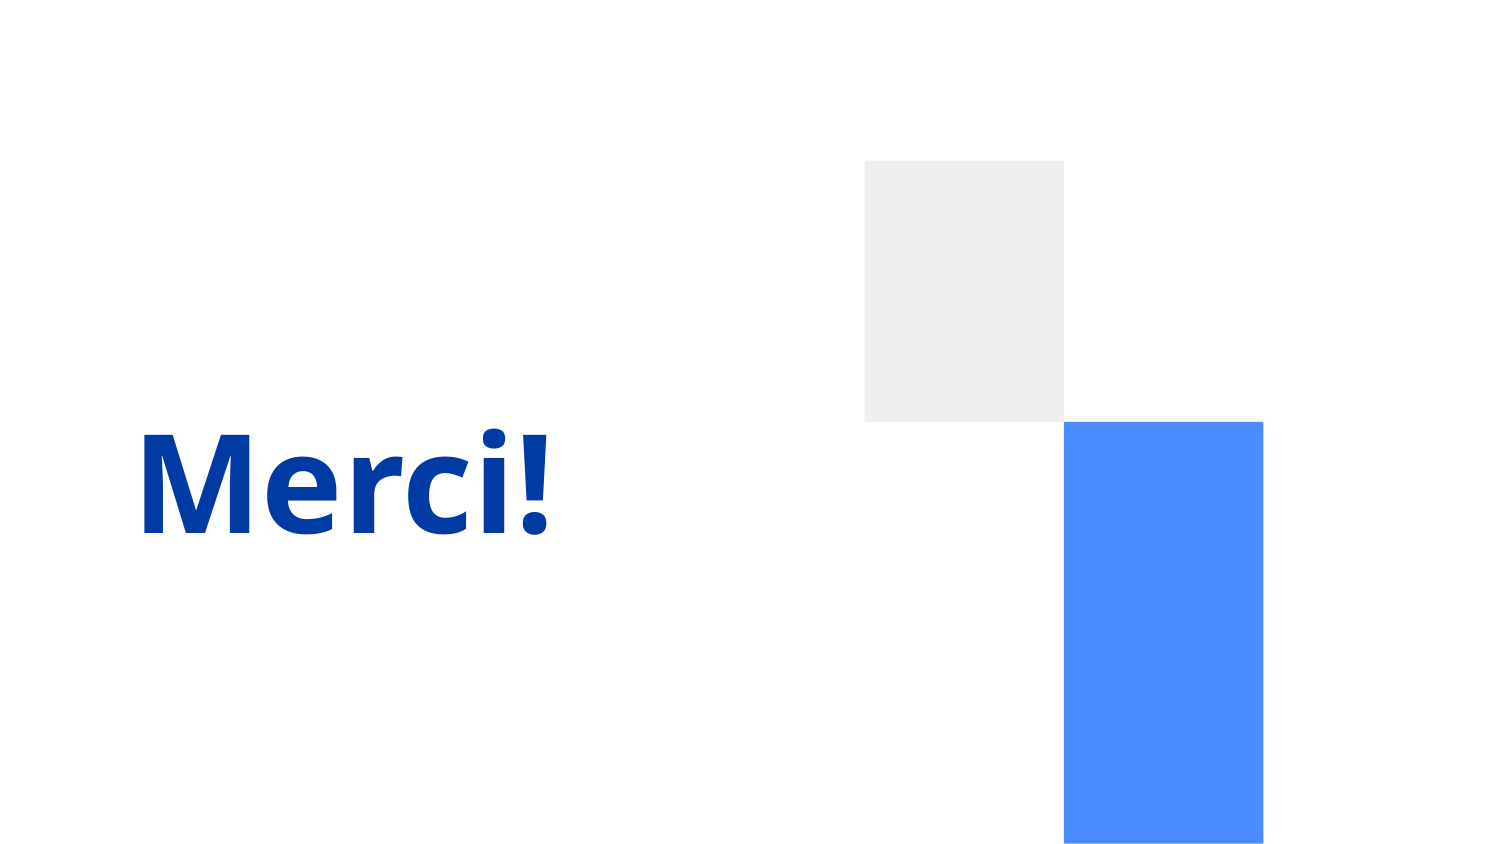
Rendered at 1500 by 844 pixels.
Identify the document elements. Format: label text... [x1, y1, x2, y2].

title Merci! [117, 307, 1300, 650]
